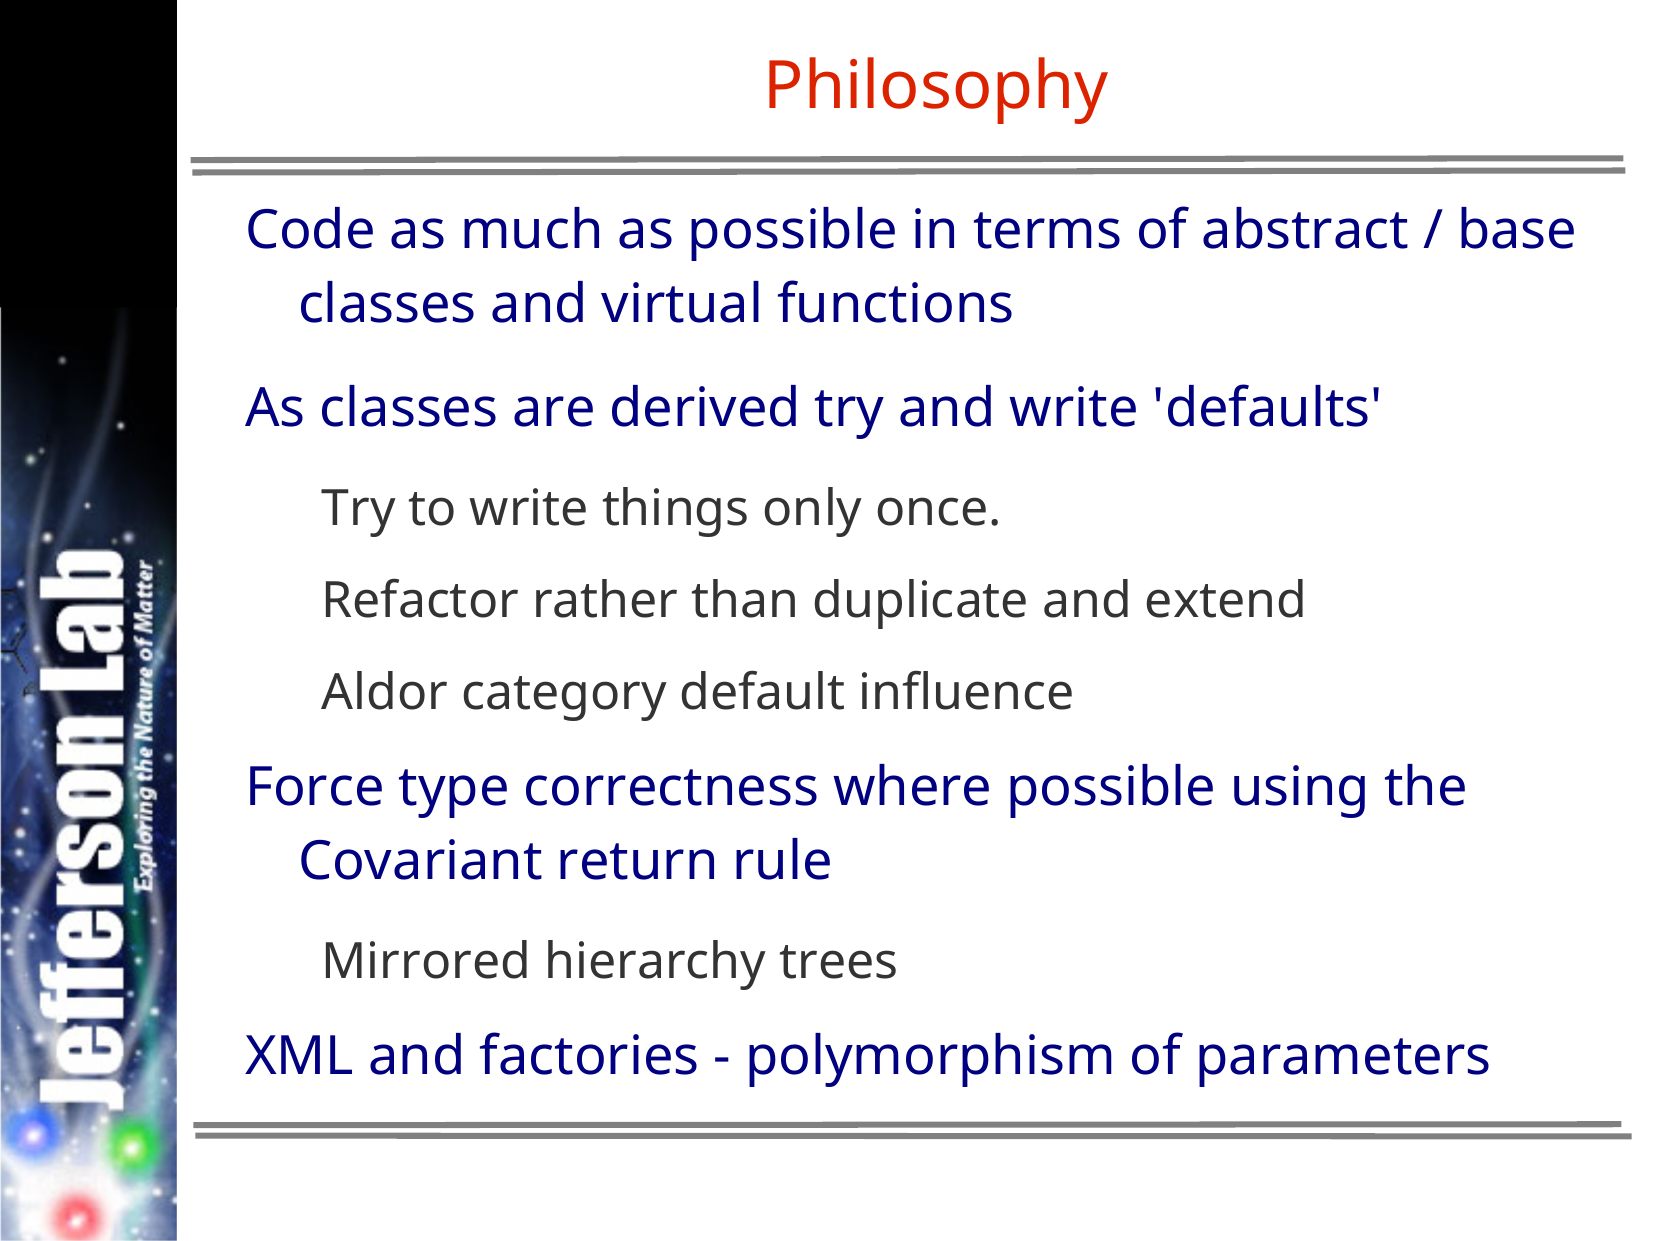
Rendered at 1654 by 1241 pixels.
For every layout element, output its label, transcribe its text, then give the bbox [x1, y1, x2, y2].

list Code as much as possible in terms of abstract / base classes and virtual functions As classes are derived try and write 'defaults' Try to write things only once. Refactor rather than duplicate and extend Aldor category default influence Force type correctness where possible using the Covariant return rule Mirrored hierarchy trees XML and factories - polymorphism of parameters [227, 190, 1628, 1106]
title Philosophy [235, 17, 1638, 149]
picture [2, 308, 176, 1240]
